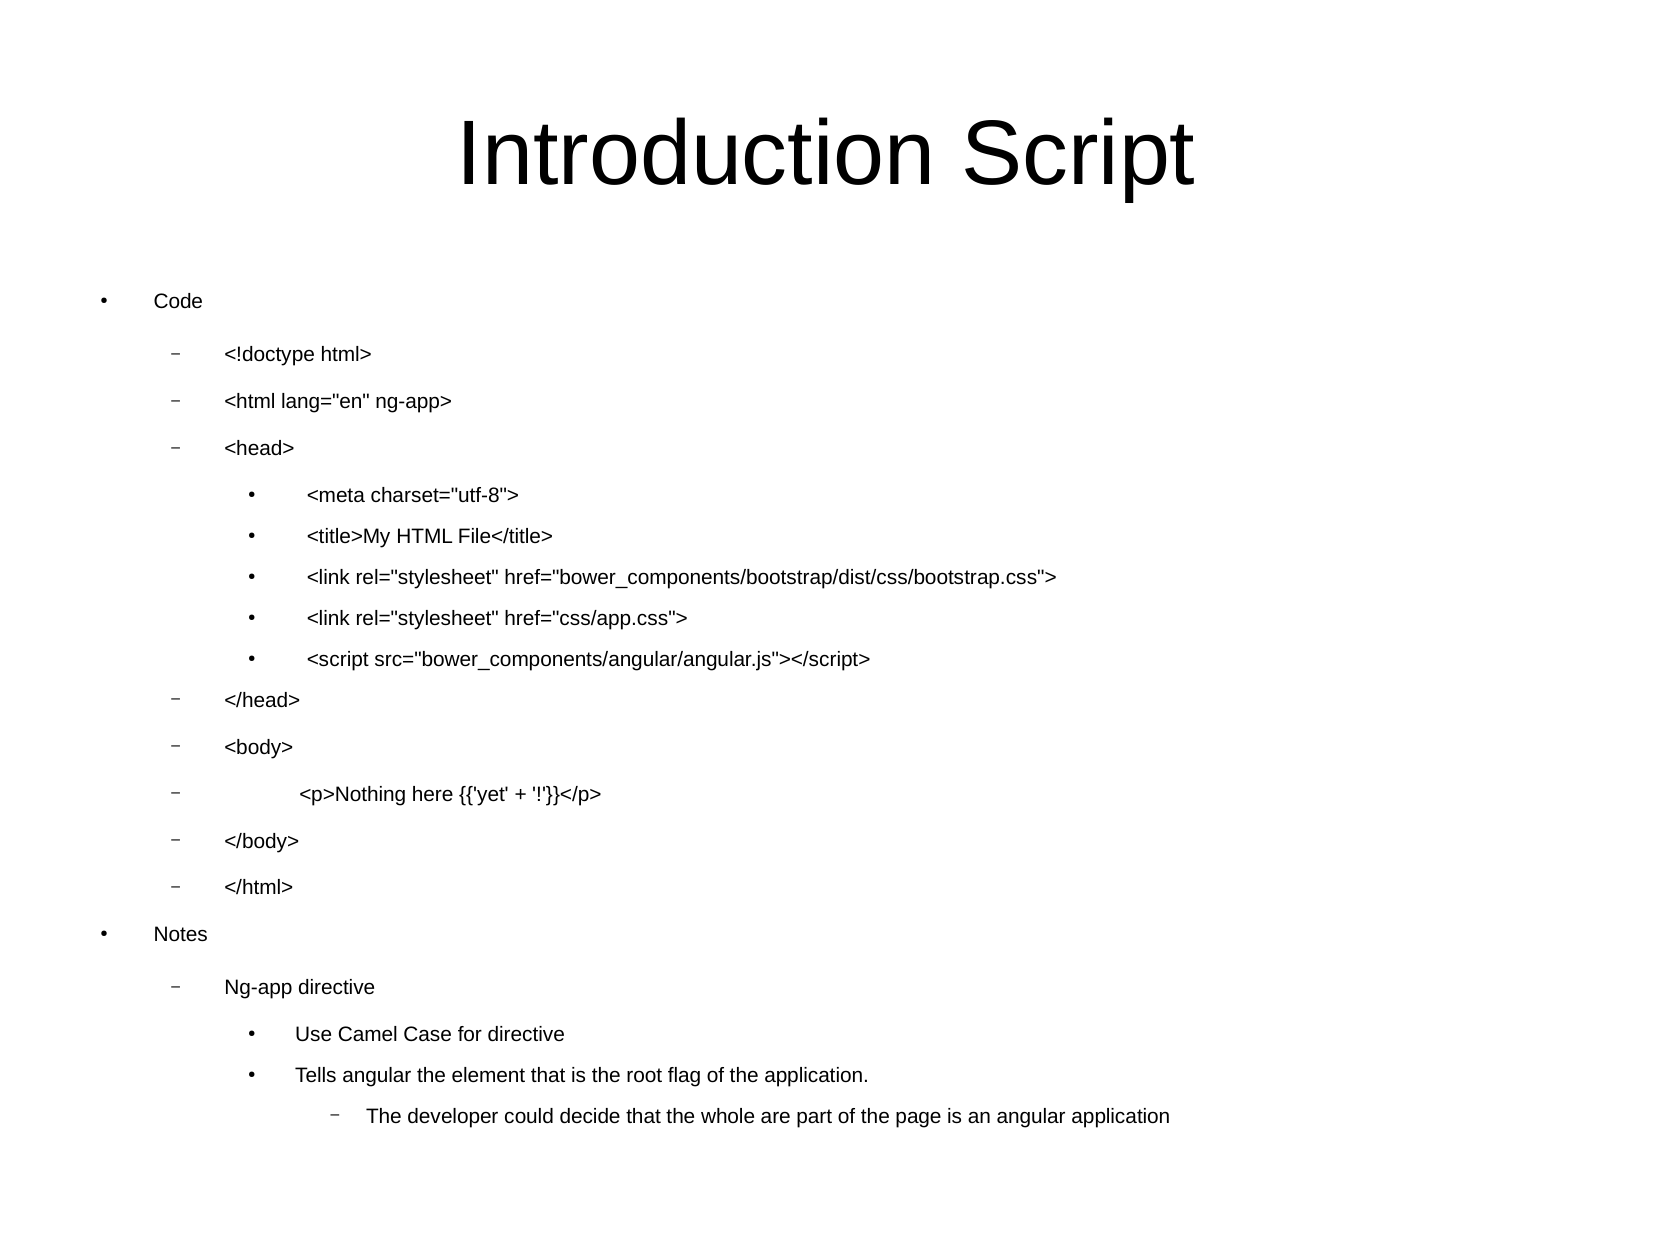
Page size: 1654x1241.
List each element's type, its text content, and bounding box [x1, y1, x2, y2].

list Code <!doctype html> <html lang="en" ng-app> <head> <meta charset="utf-8"> <title>My HTML File</title> <link rel="stylesheet" href="bower_components/bootstrap/dist/css/bootstrap.css"> <link rel="stylesheet" href="css/app.css"> <script src="bower_components/angular/angular.js"></script> </head> <body> <p>Nothing here {{'yet' + '!'}}</p> </body> </html> Notes Ng-app directive Use Camel Case for directive Tells angular the element that is the root flag of the application. The developer could decide that the whole are part of the page is an angular application [82, 290, 1571, 1231]
title Introduction Script [82, 49, 1571, 257]
